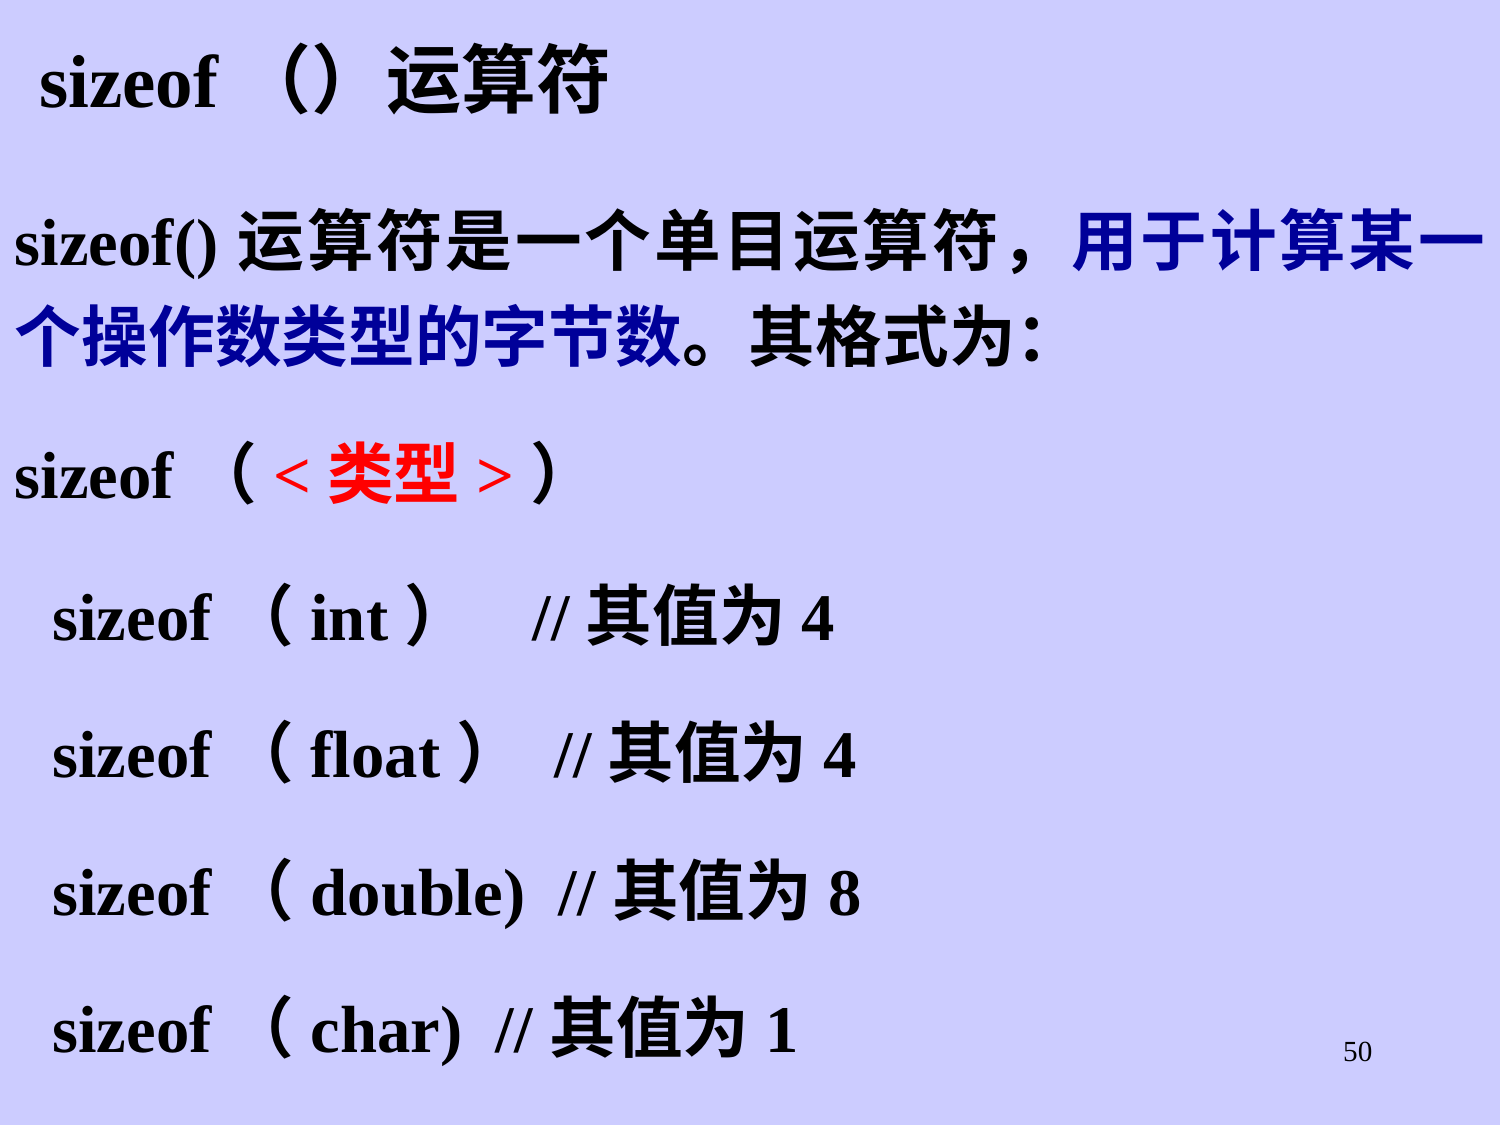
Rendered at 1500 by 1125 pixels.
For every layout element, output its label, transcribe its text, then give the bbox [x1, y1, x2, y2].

text_box <编号> [1074, 1025, 1388, 1101]
text_box sizeof()运算符是一个单目运算符，用于计算某一个操作数类型的字节数。其格式为： sizeof（<类型>） [0, 174, 1500, 520]
text_box sizeof（int） //其值为4 sizeof（float） //其值为4 sizeof（double) //其值为8 sizeof（char) //其值为1 [37, 549, 1088, 1075]
text_box sizeof（）运算符 [24, 24, 976, 131]
